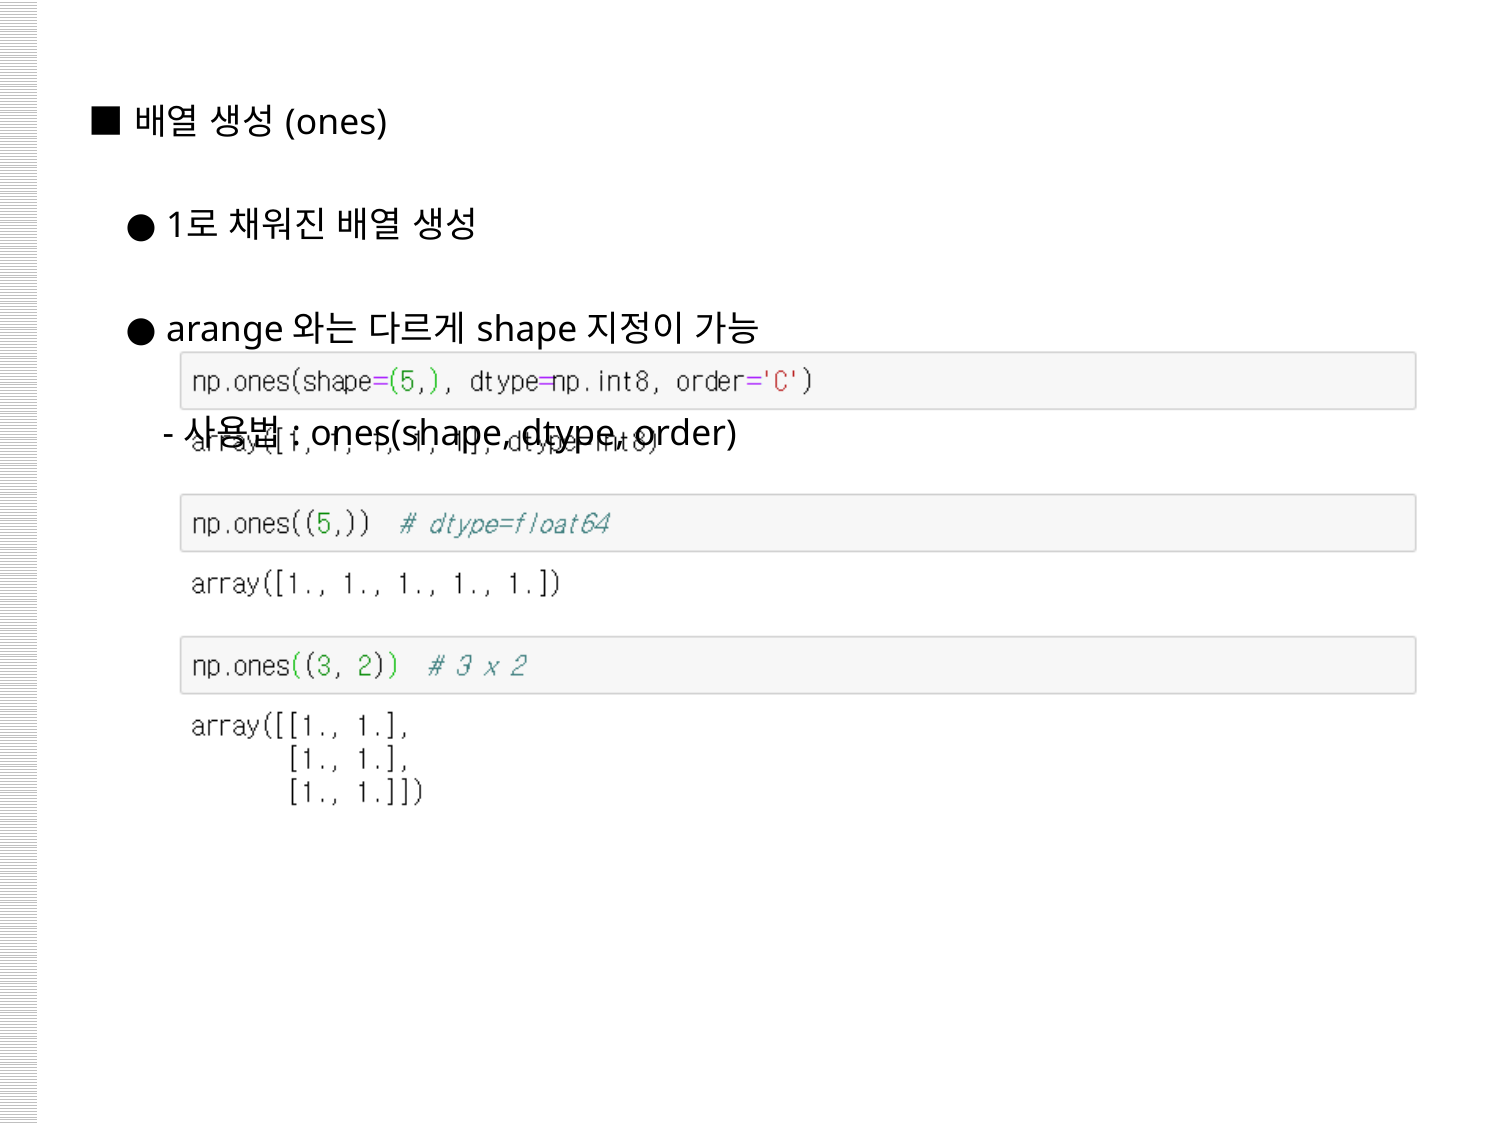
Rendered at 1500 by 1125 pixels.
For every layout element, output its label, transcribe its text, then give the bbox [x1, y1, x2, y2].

text_box ■ 배열 생성 (ones) ● 1로 채워진 배열 생성 ● arange 와는 다르게 shape 지정이 가능 - 사용법 : ones(shape, dtype, order) [73, 33, 1453, 990]
